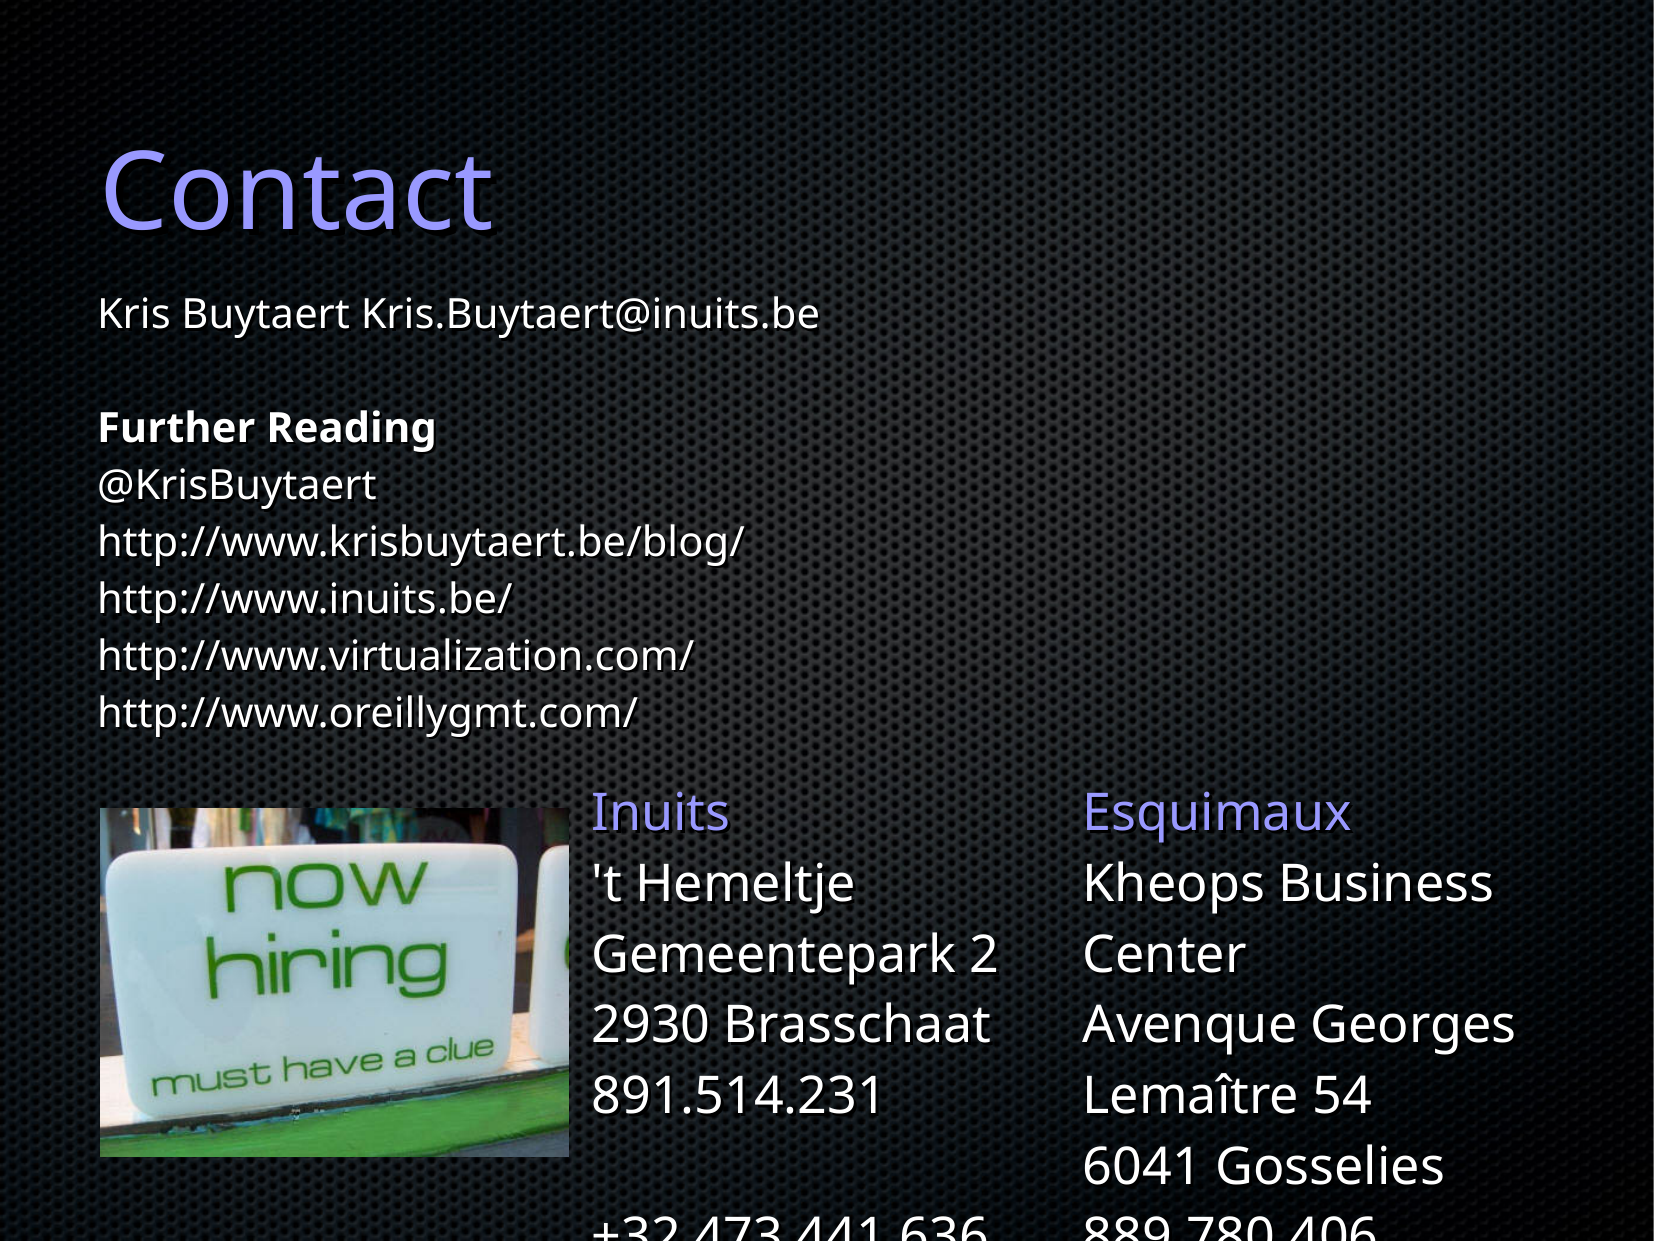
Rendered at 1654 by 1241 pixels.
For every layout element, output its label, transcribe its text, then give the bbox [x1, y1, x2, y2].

picture [911, 1237, 922, 1241]
list Esquimaux Kheops Business Center Avenque Georges Lemaître 54 6041 Gosselies 889.780.406 +32 495 698 668 [1082, 775, 1551, 1241]
picture [705, 1230, 713, 1241]
picture [971, 1237, 982, 1241]
title Contact [100, 32, 1554, 343]
picture [0, 0, 1654, 1241]
list Inuits 't Hemeltje Gemeentepark 2 2930 Brasschaat 891.514.231 +32 473 441 636 [591, 775, 1060, 1199]
picture [837, 1230, 845, 1241]
list Kris Buytaert Kris.Buytaert@inuits.be Further Reading @KrisBuytaert http://www.krisbuytaert.be/blog/ http://www.inuits.be/ http://www.virtualization.com/ http://www.oreillygmt.com/ [97, 283, 1232, 866]
picture [807, 1230, 815, 1241]
